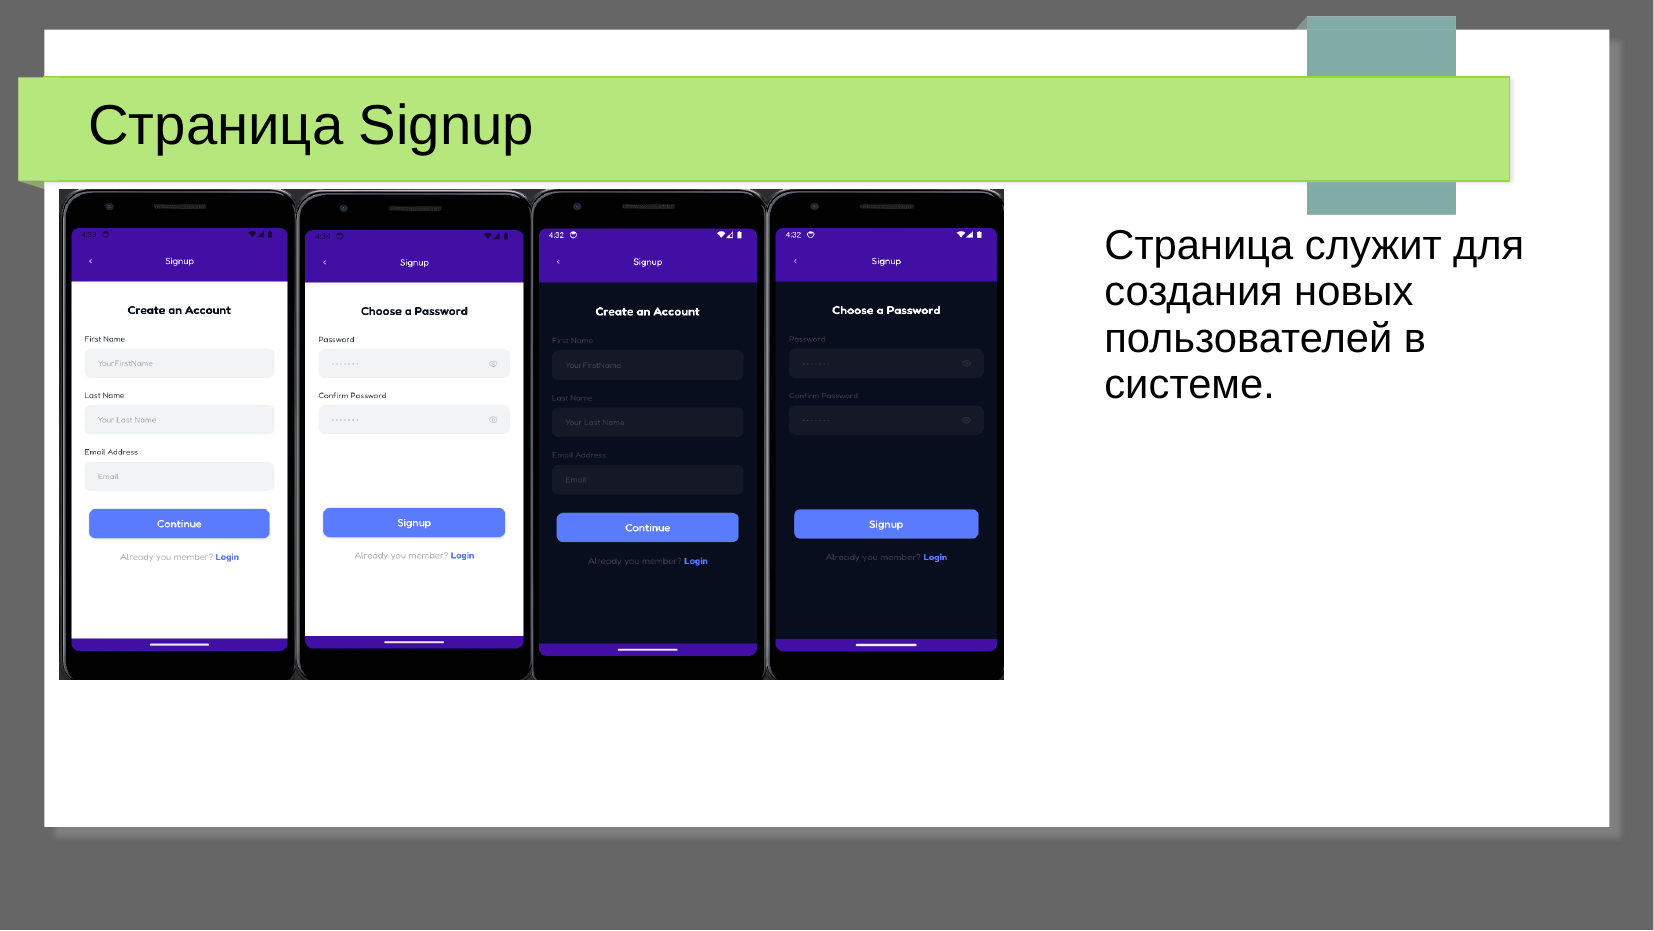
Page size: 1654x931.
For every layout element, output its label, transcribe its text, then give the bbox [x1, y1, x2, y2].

picture [59, 189, 1004, 680]
list Страница служит для создания новых пользователей в системе. [1033, 221, 1566, 813]
title Страница Signup [88, 73, 1506, 178]
